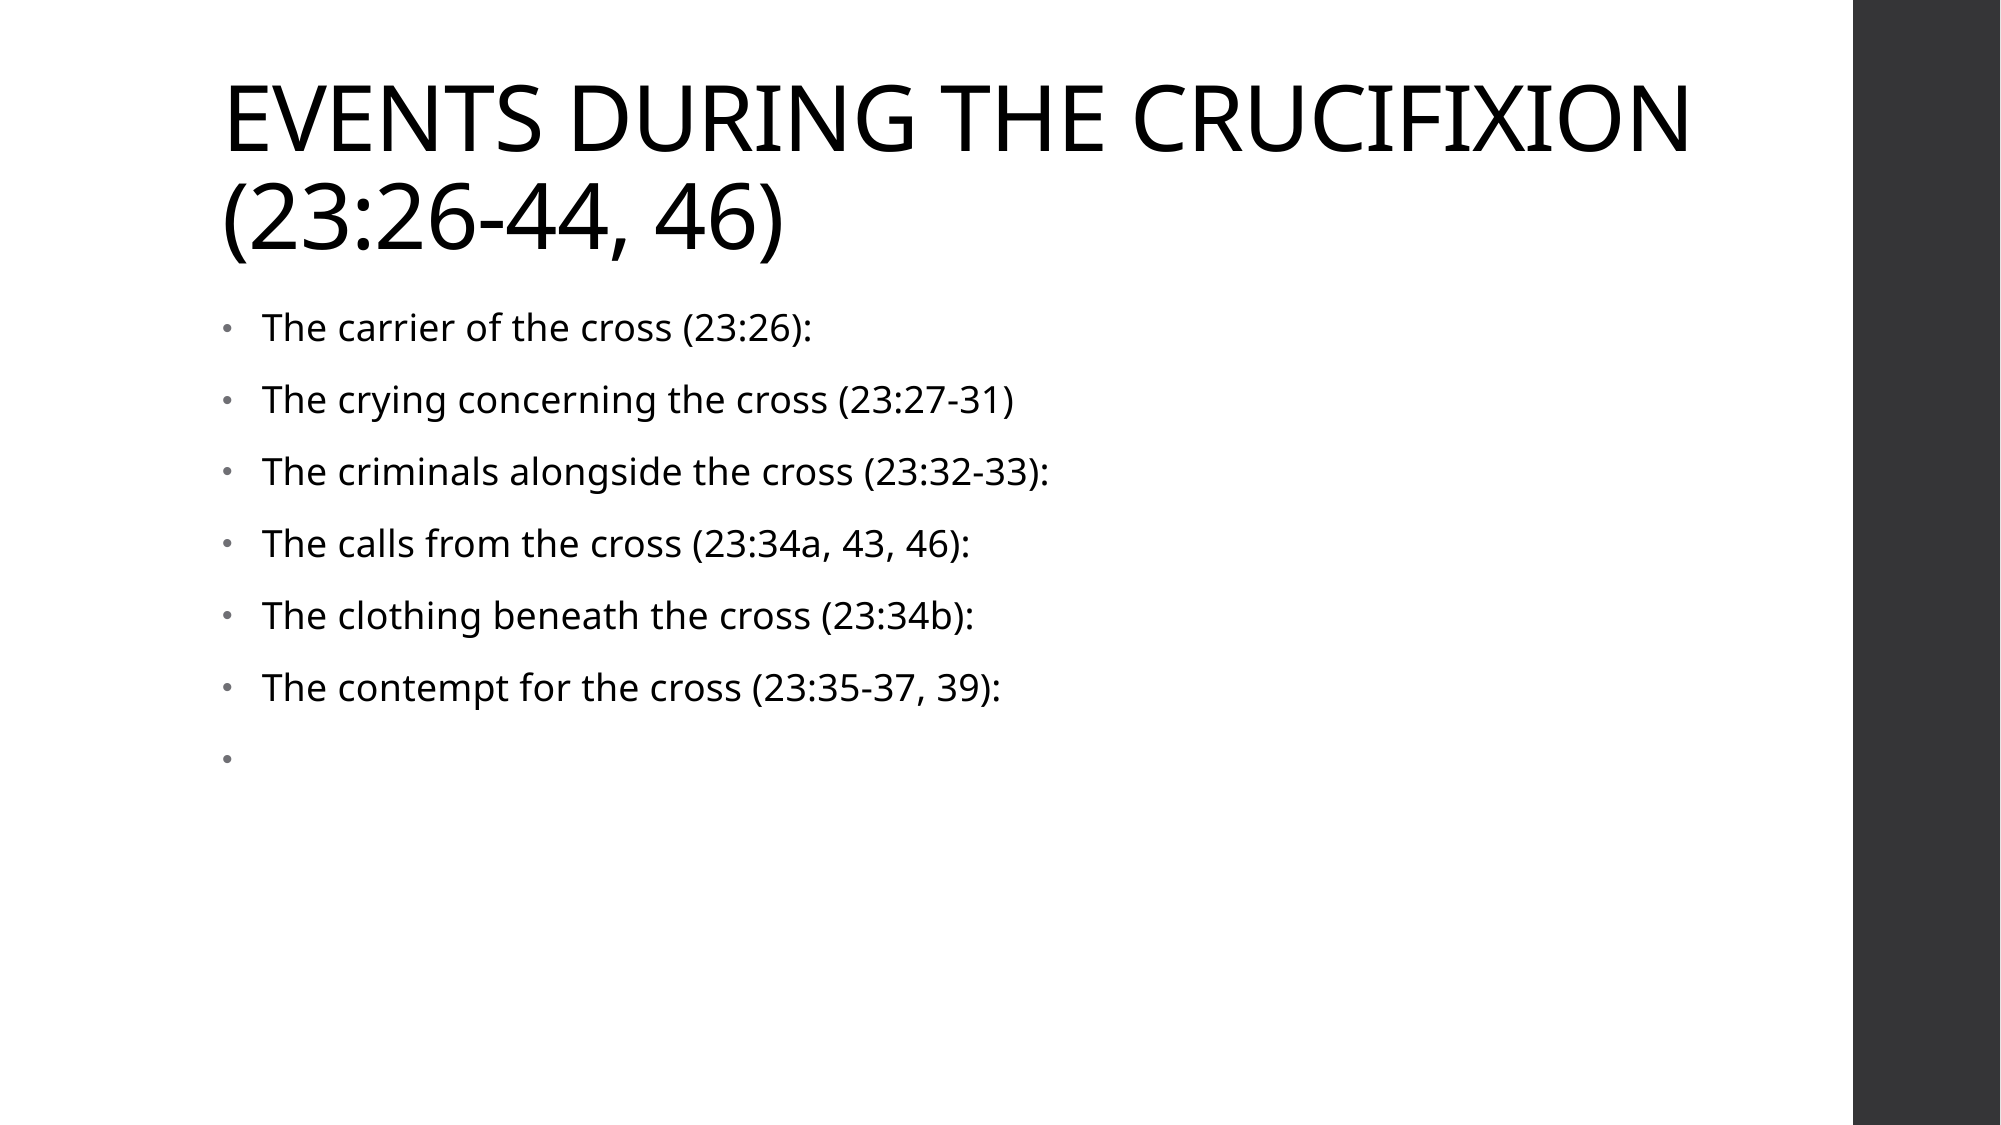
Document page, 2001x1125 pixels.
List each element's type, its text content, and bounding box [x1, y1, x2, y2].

title EVENTS DURING THE CRUCIFIXION (23:26-44, 46) [206, 60, 1797, 278]
list The carrier of the cross (23:26): The crying concerning the cross (23:27-31) The criminals alongside the cross (23:32-33): The calls from the cross (23:34a, 43, 46): The clothing beneath the cross (23:34b): The contempt for the cross (23:35-37, 39): [206, 299, 1617, 1014]
